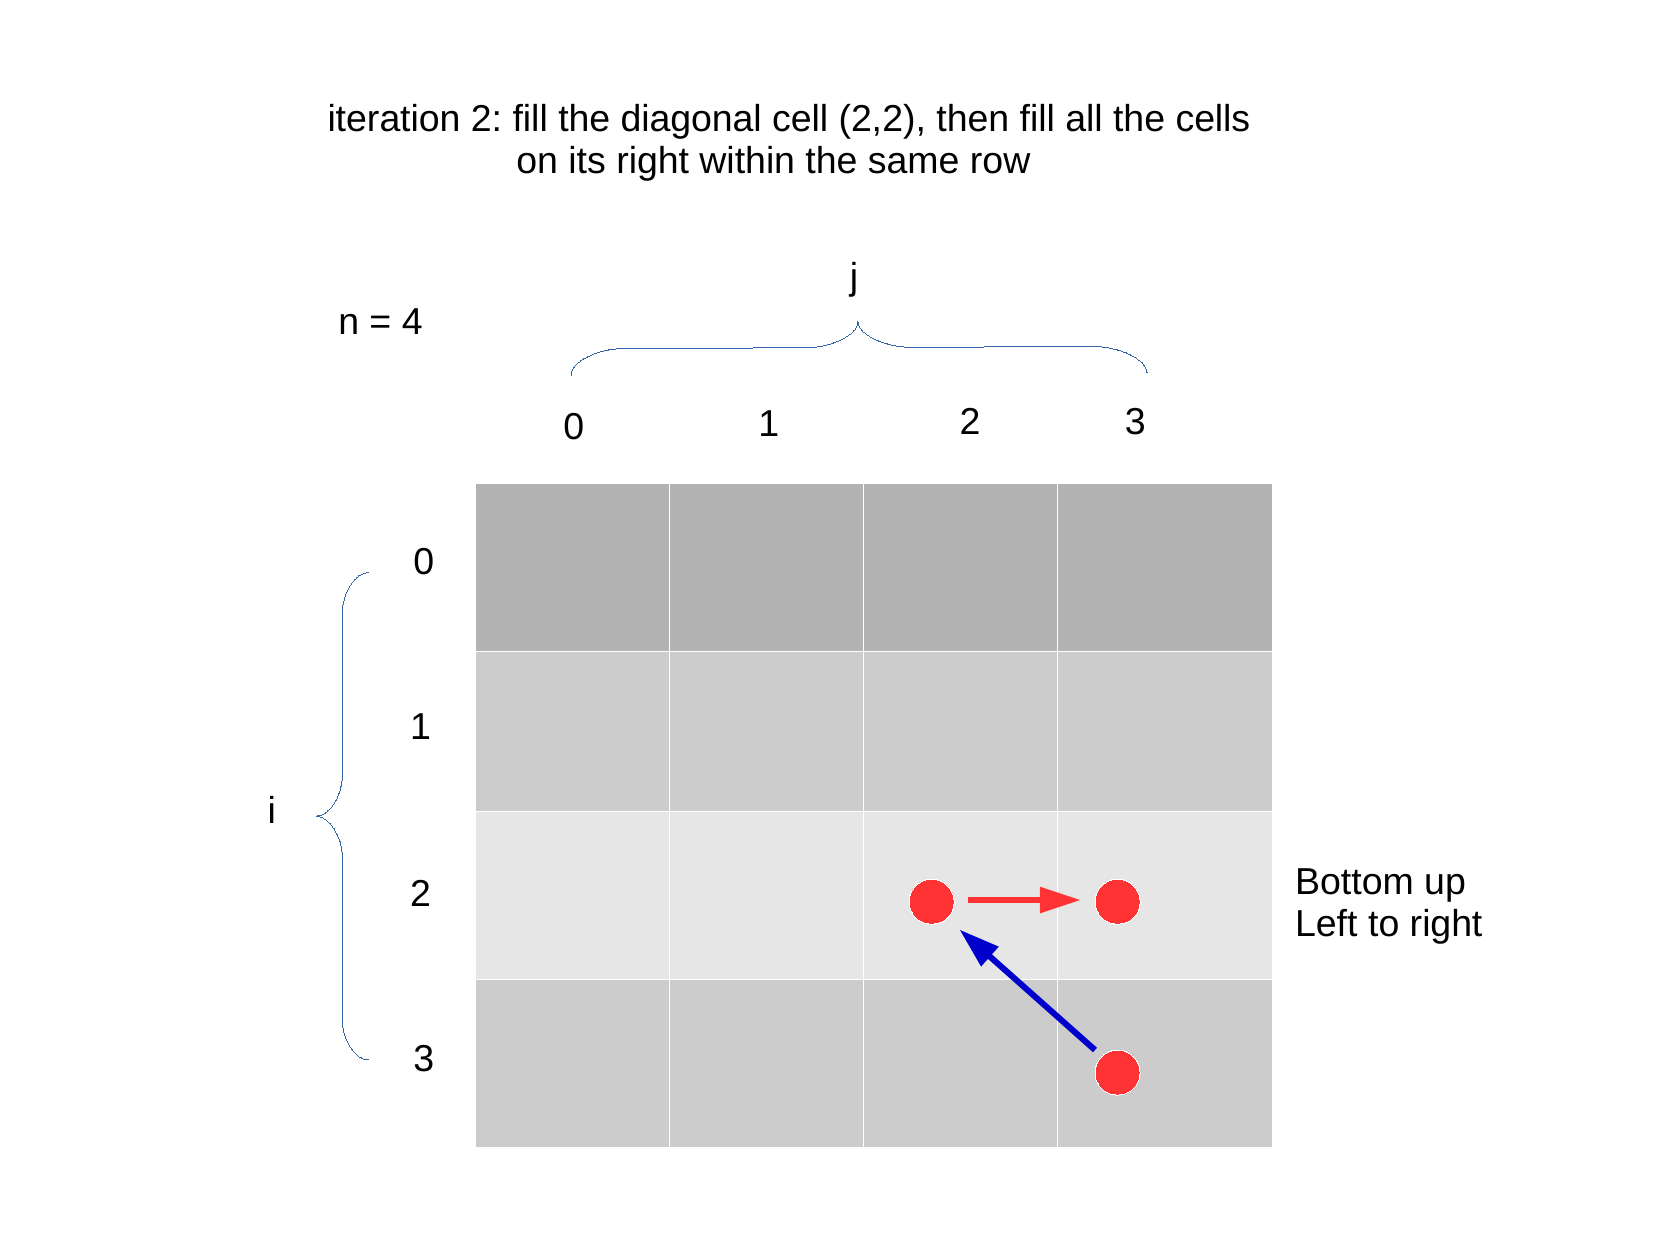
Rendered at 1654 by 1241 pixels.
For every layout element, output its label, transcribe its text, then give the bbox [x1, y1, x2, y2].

text_box Bottom up Left to right [1280, 853, 1551, 961]
table_cell [670, 980, 863, 1147]
table_cell [476, 812, 669, 979]
text_box 3 [1110, 393, 1234, 501]
table_cell [864, 652, 1057, 811]
table_header [476, 484, 669, 651]
text_box 0 [398, 533, 523, 640]
table_cell [670, 652, 863, 811]
table_cell [1058, 980, 1272, 1147]
table_header [1058, 484, 1272, 651]
table_header [670, 484, 863, 651]
table_cell [1058, 812, 1272, 979]
text_box 0 [548, 398, 673, 505]
table_cell [1022, 980, 1057, 1011]
text_box j [834, 247, 921, 331]
table_cell [476, 980, 669, 1147]
table_cell [476, 652, 669, 811]
text_box i [252, 782, 339, 865]
text_box 3 [398, 1029, 523, 1137]
text_box iteration 2: fill the diagonal cell (2,2), then fill all the cells on its right within the same row [312, 90, 1654, 197]
table_cell [670, 812, 863, 979]
text_box 1 [395, 698, 519, 805]
table_cell [864, 812, 1057, 979]
text_box [1095, 879, 1141, 925]
text_box [909, 879, 955, 925]
table_cell [1058, 652, 1272, 811]
table_cell [864, 980, 1057, 1147]
table_header [864, 484, 1057, 651]
text_box 2 [944, 393, 1069, 501]
text_box [1095, 1050, 1141, 1096]
text_box 1 [743, 394, 868, 502]
text_box n = 4 [323, 293, 534, 400]
text_box 2 [395, 864, 519, 972]
